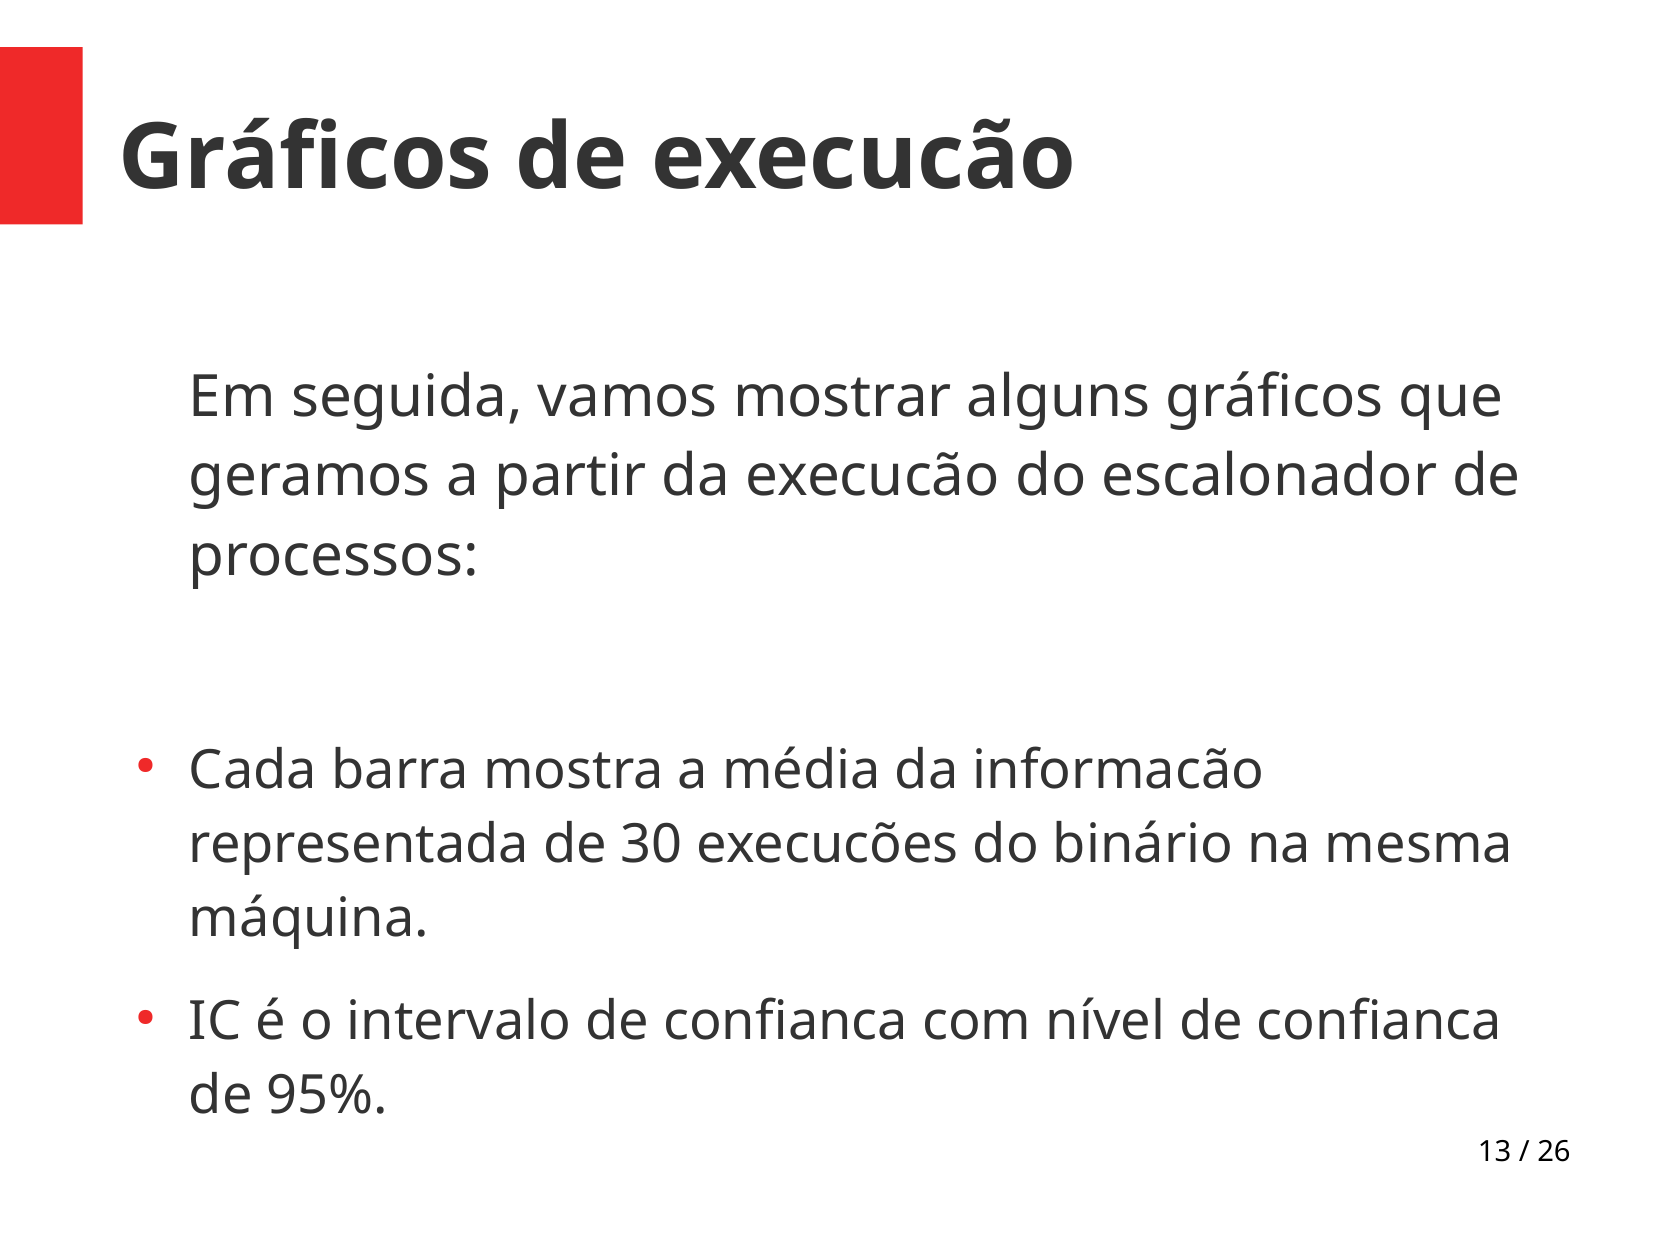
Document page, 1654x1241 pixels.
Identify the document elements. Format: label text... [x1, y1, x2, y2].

list Em seguida, vamos mostrar alguns gráficos que geramos a partir da execucão do escalonador de processos: Cada barra mostra a média da informacão representada de 30 execucões do binário na mesma máquina. IC é o intervalo de confianca com nível de confianca de 95%. [118, 354, 1536, 1074]
title Gráficos de execucão [118, 49, 1571, 257]
